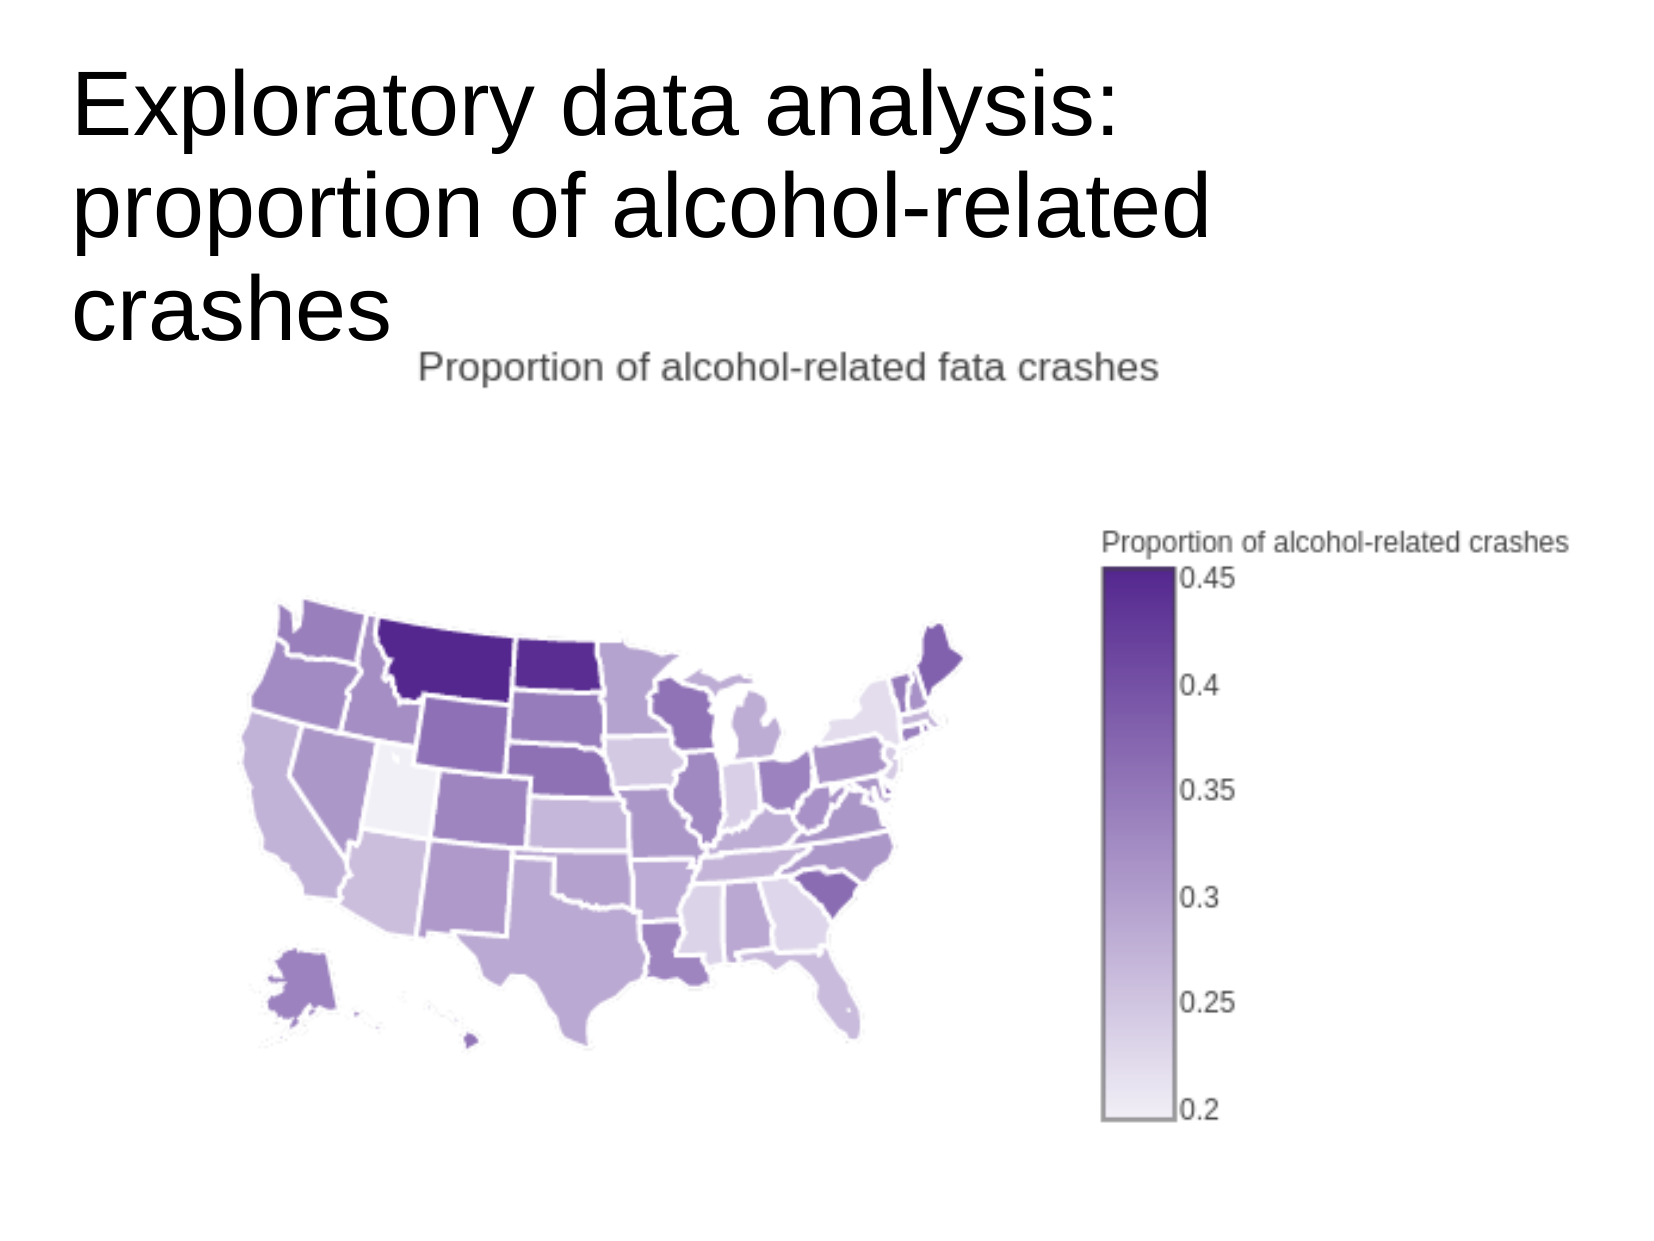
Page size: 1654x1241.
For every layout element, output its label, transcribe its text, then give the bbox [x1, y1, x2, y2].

title Exploratory data analysis: proportion of alcohol-related crashes [71, 52, 1561, 361]
picture [0, 262, 1624, 1241]
